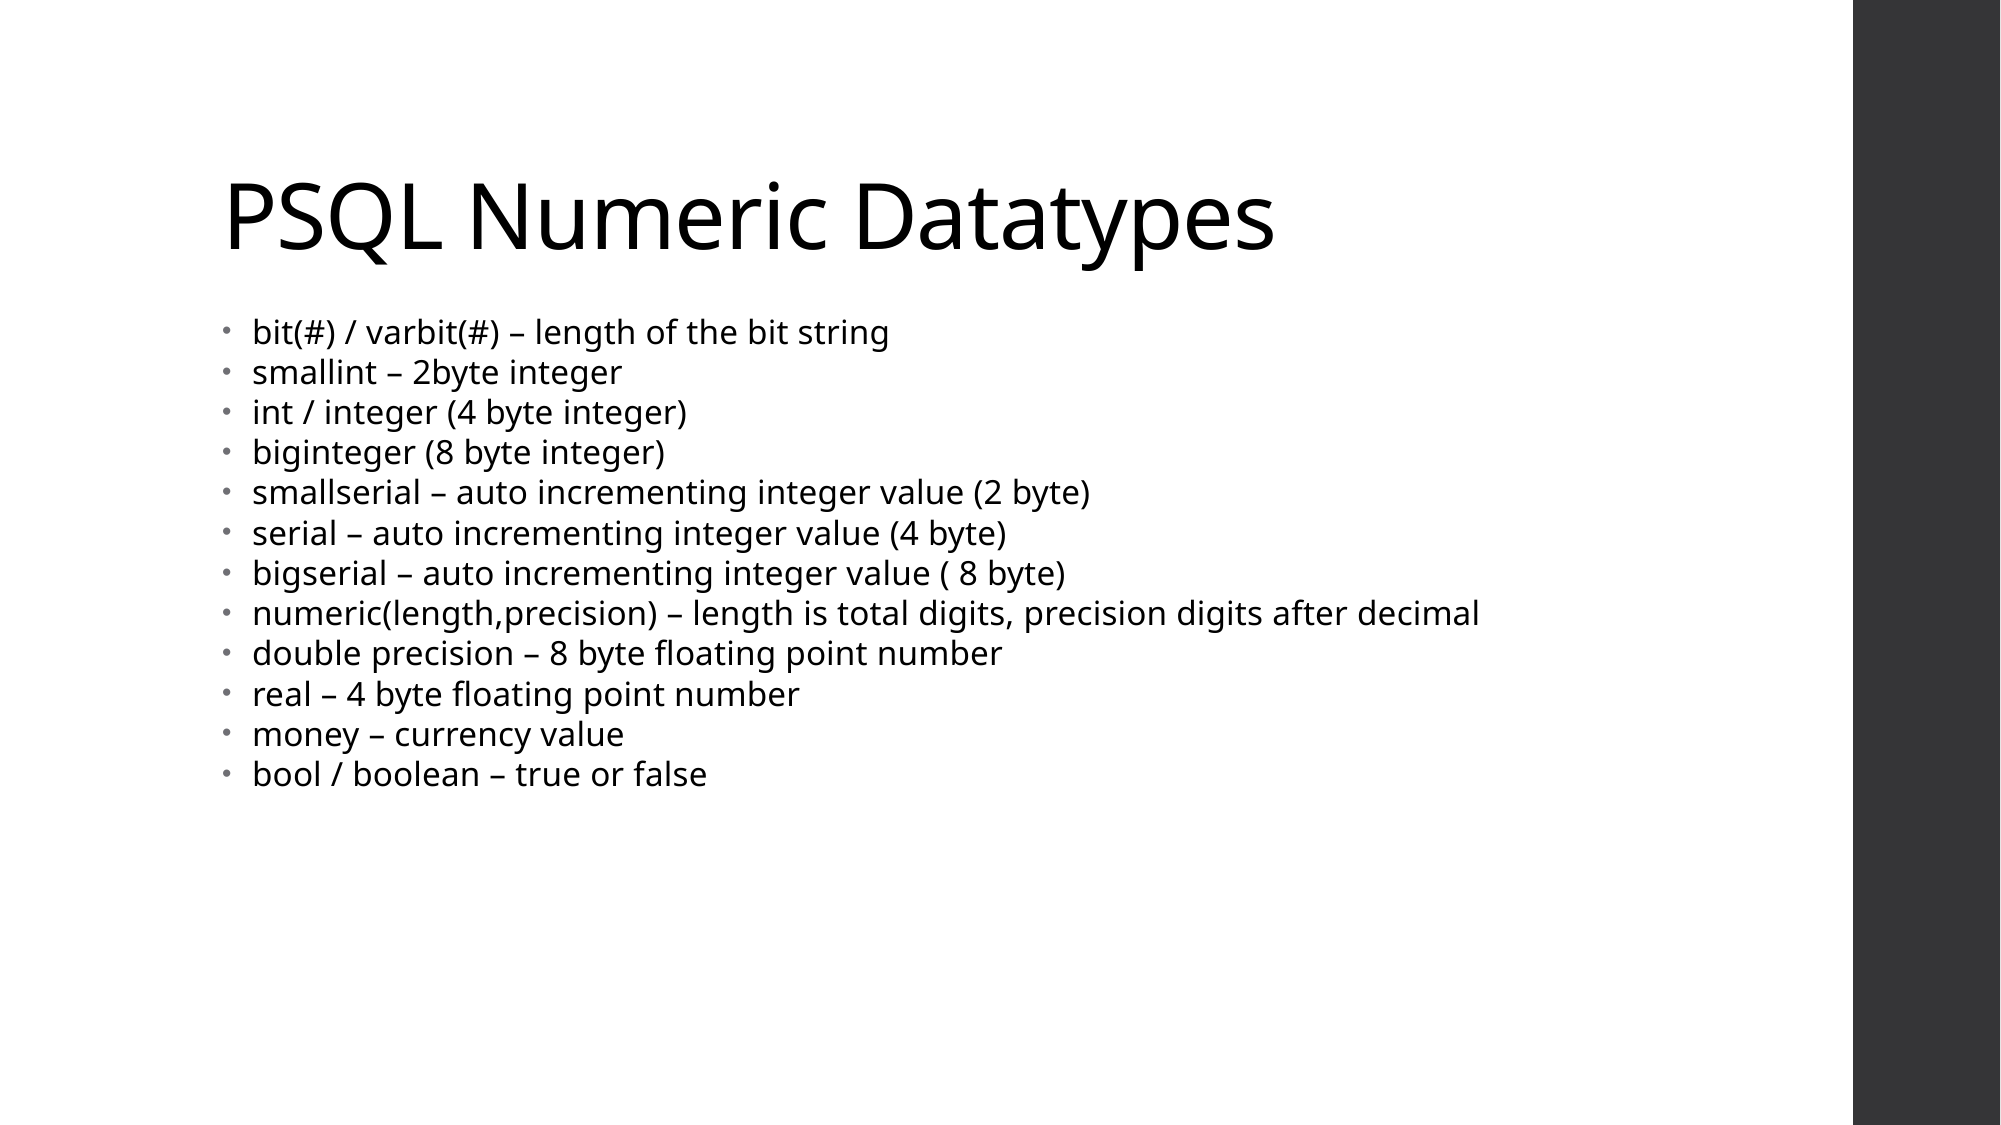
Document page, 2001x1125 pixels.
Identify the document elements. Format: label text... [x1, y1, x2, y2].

title PSQL Numeric Datatypes [206, 60, 1797, 278]
list bit(#) / varbit(#) – length of the bit string smallint – 2byte integer int / integer (4 byte integer) biginteger (8 byte integer) smallserial – auto incrementing integer value (2 byte) serial – auto incrementing integer value (4 byte) bigserial – auto incrementing integer value ( 8 byte) numeric(length,precision) – length is total digits, precision digits after decimal double precision – 8 byte floating point number real – 4 byte floating point number money – currency value bool / boolean – true or false [206, 311, 1558, 1052]
